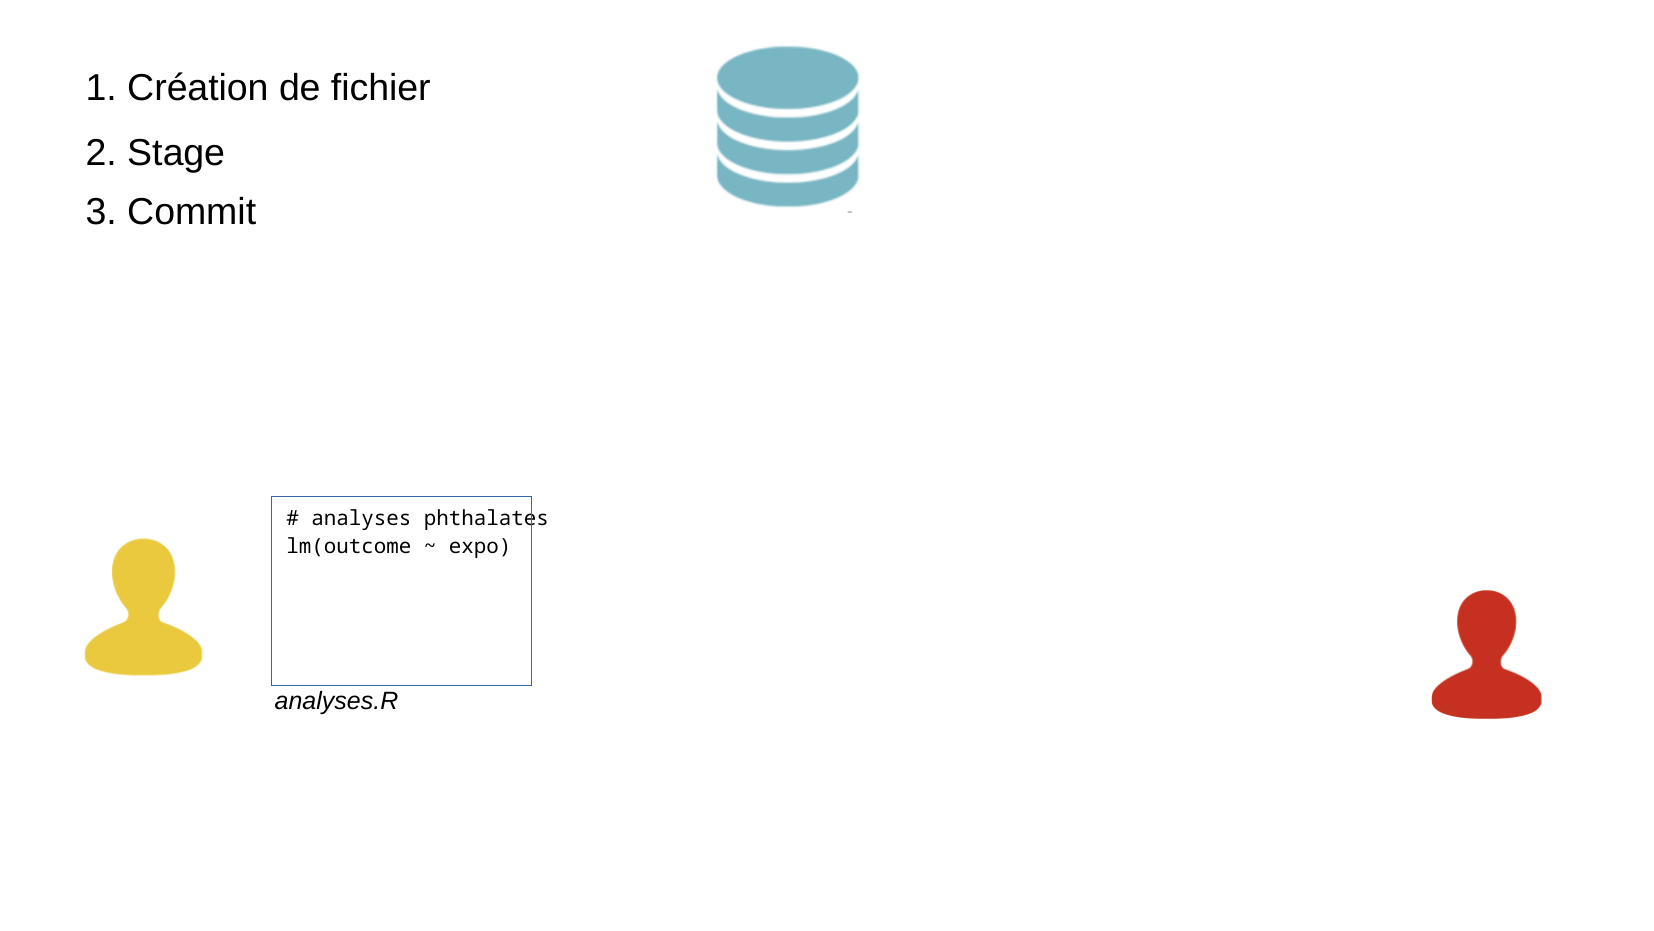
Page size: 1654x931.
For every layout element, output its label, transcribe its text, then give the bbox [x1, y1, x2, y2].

picture [694, 36, 875, 213]
picture [82, 531, 209, 683]
text_box 2. Stage [70, 124, 241, 181]
text_box 3. Commit [70, 183, 272, 240]
picture [1429, 584, 1548, 721]
text_box # analyses phthalates lm(outcome ~ expo) [532, 496, 638, 566]
text_box 1. Création de fichier [70, 59, 446, 116]
text_box analyses.R [259, 679, 414, 722]
text_box # analyses phthalates lm(outcome ~ expo) [272, 497, 531, 566]
